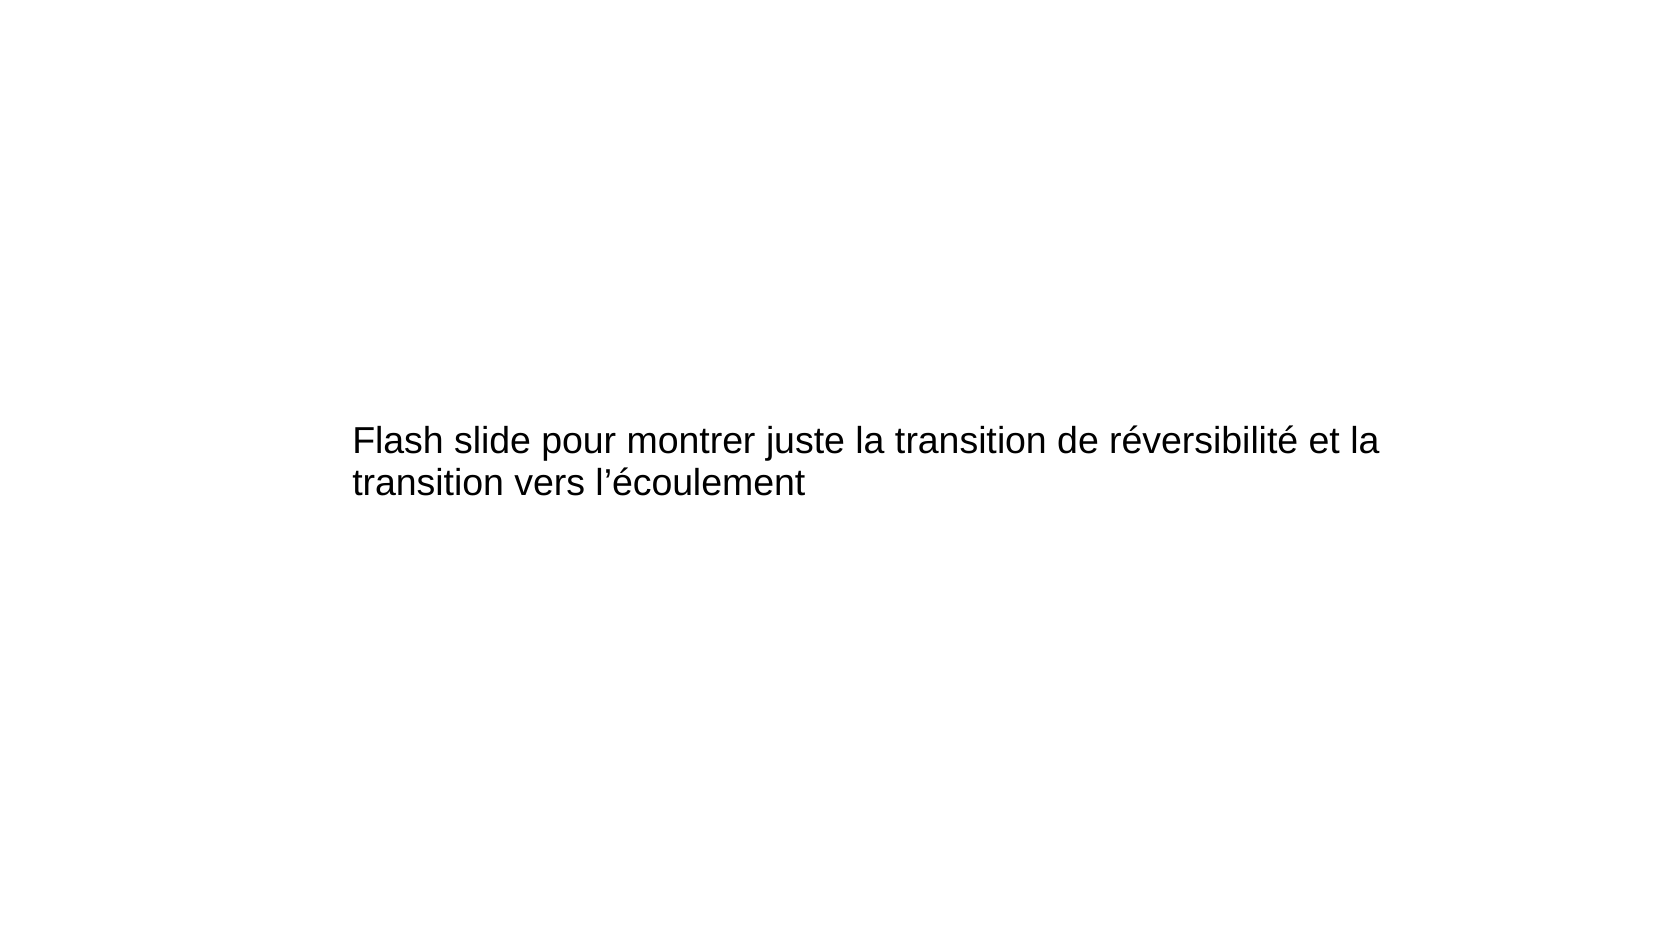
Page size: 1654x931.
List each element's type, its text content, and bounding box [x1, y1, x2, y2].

text_box Flash slide pour montrer juste la transition de réversibilité et la transition vers l’écoulement [337, 412, 1426, 526]
